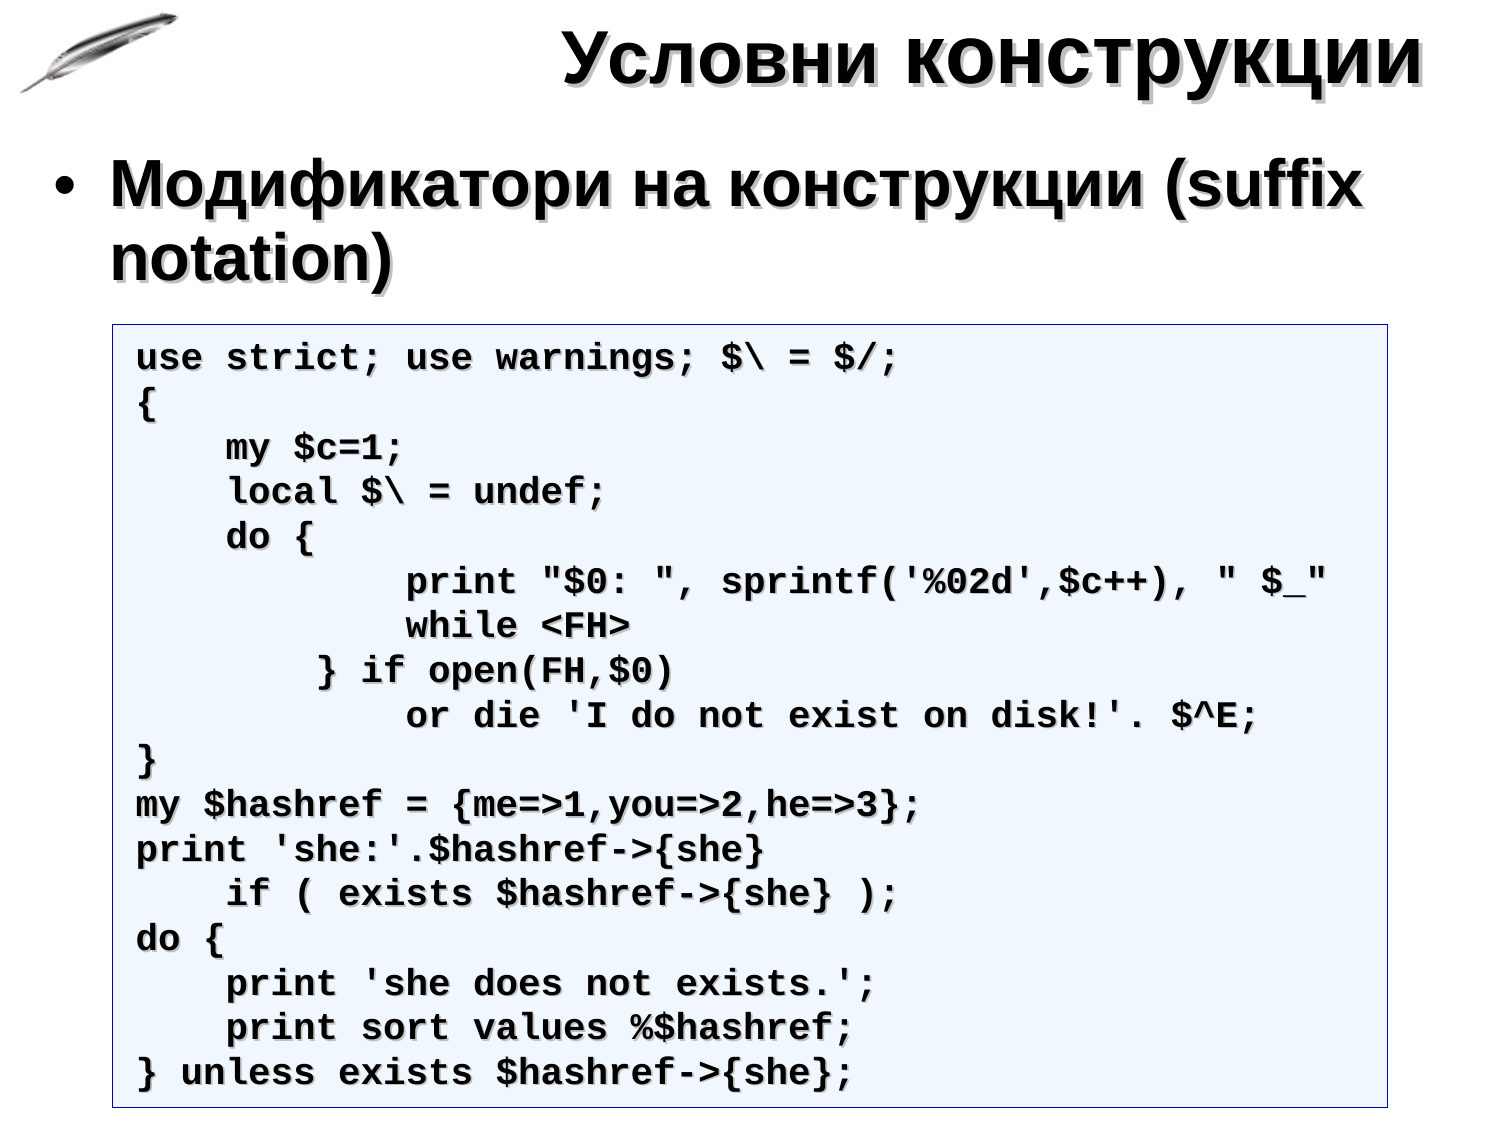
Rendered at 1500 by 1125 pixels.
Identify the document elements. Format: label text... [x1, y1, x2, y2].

title Условни конструкции [561, 0, 1500, 119]
picture [16, 11, 184, 95]
text_box use strict; use warnings; $\ = $/; { my $c=1; local $\ = undef; do { print "$0: ", sprintf('%02d',$c++), " $_" while <FH> } if open(FH,$0) or die 'I do not exist on disk!'. $^E; } my $hashref = {me=>1,you=>2,he=>3}; print 'she:'.$hashref->{she} if ( exists $hashref->{she} ); do { print 'she does not exists.'; print sort values %$hashref; } unless exists $hashref->{she}; [111, 324, 1388, 1108]
list Модификатори на конструкции (suffix notation) [53, 147, 1447, 1084]
